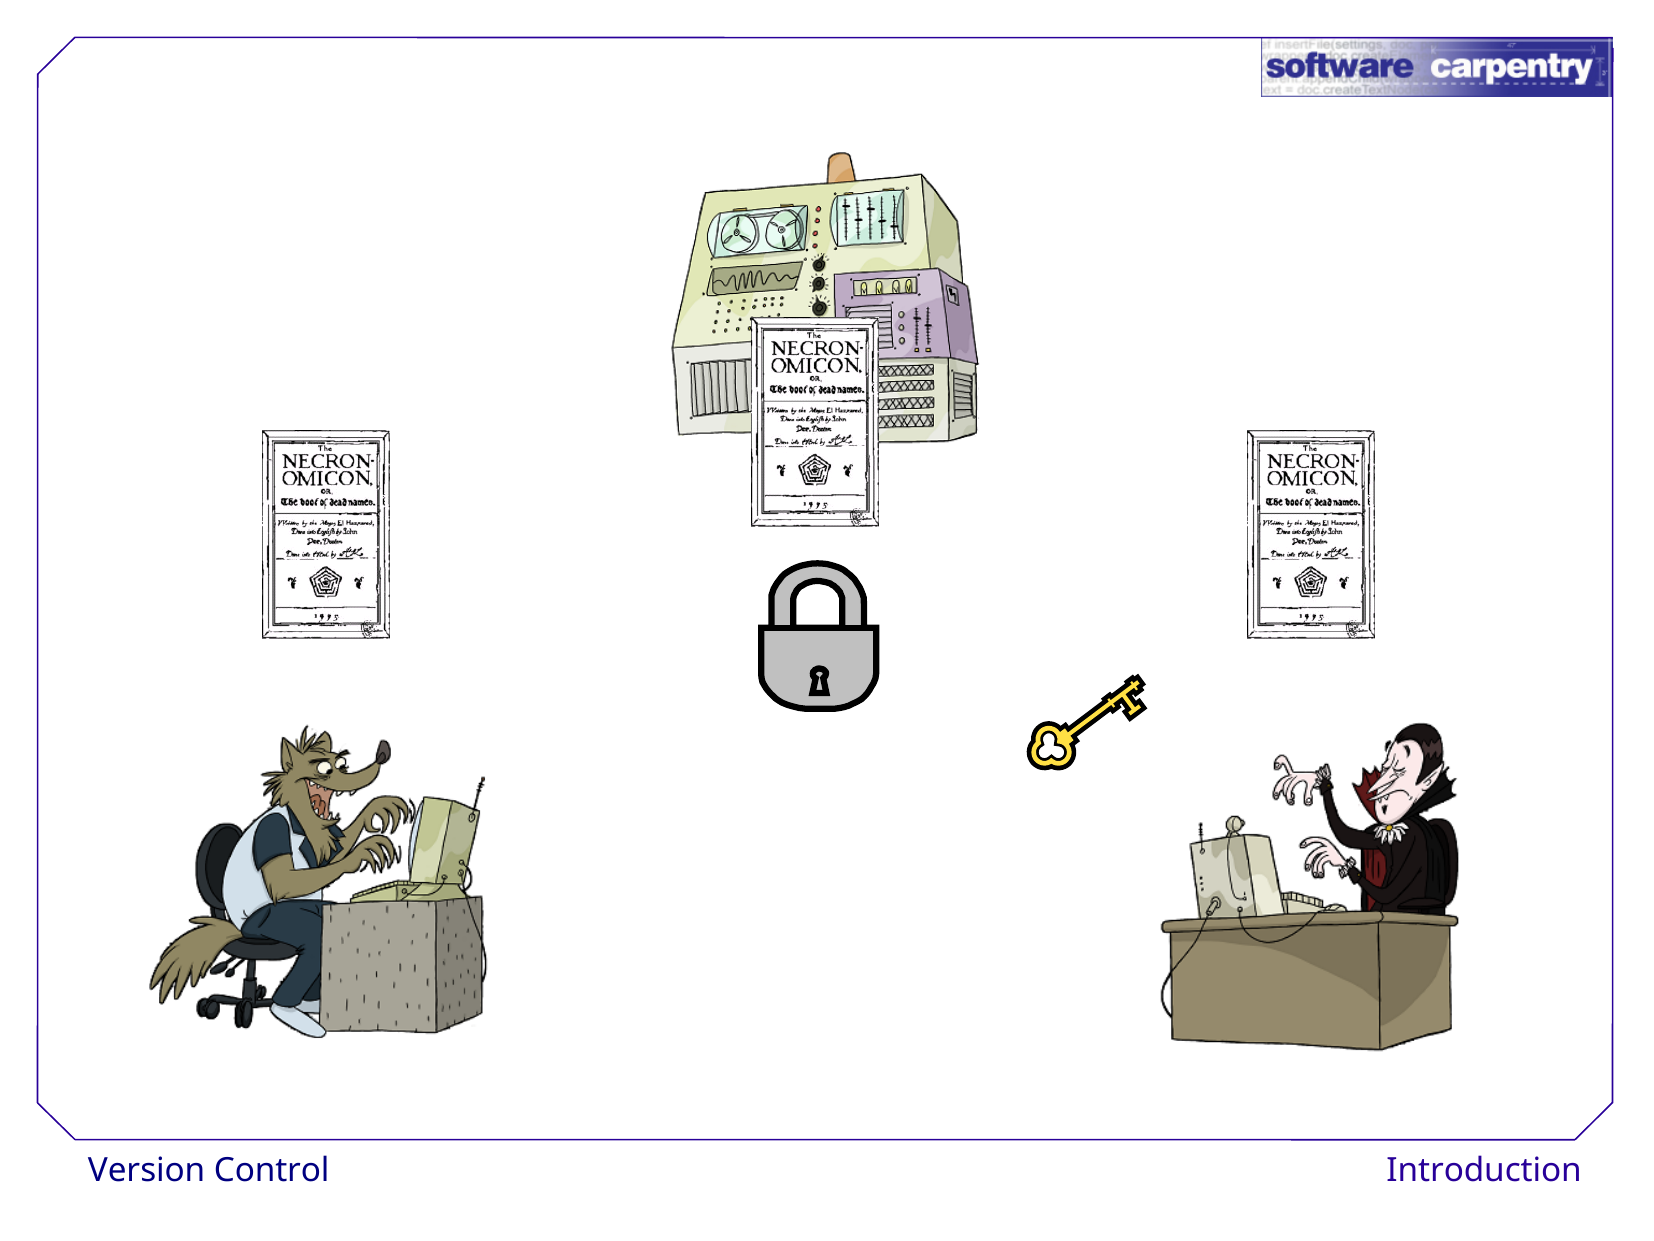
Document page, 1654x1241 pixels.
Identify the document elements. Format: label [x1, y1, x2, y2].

picture [1261, 39, 1613, 97]
picture [262, 430, 390, 640]
picture [137, 705, 516, 1069]
picture [1247, 430, 1375, 640]
text_box [761, 563, 877, 709]
picture [637, 119, 1020, 527]
picture [1025, 673, 1474, 1067]
